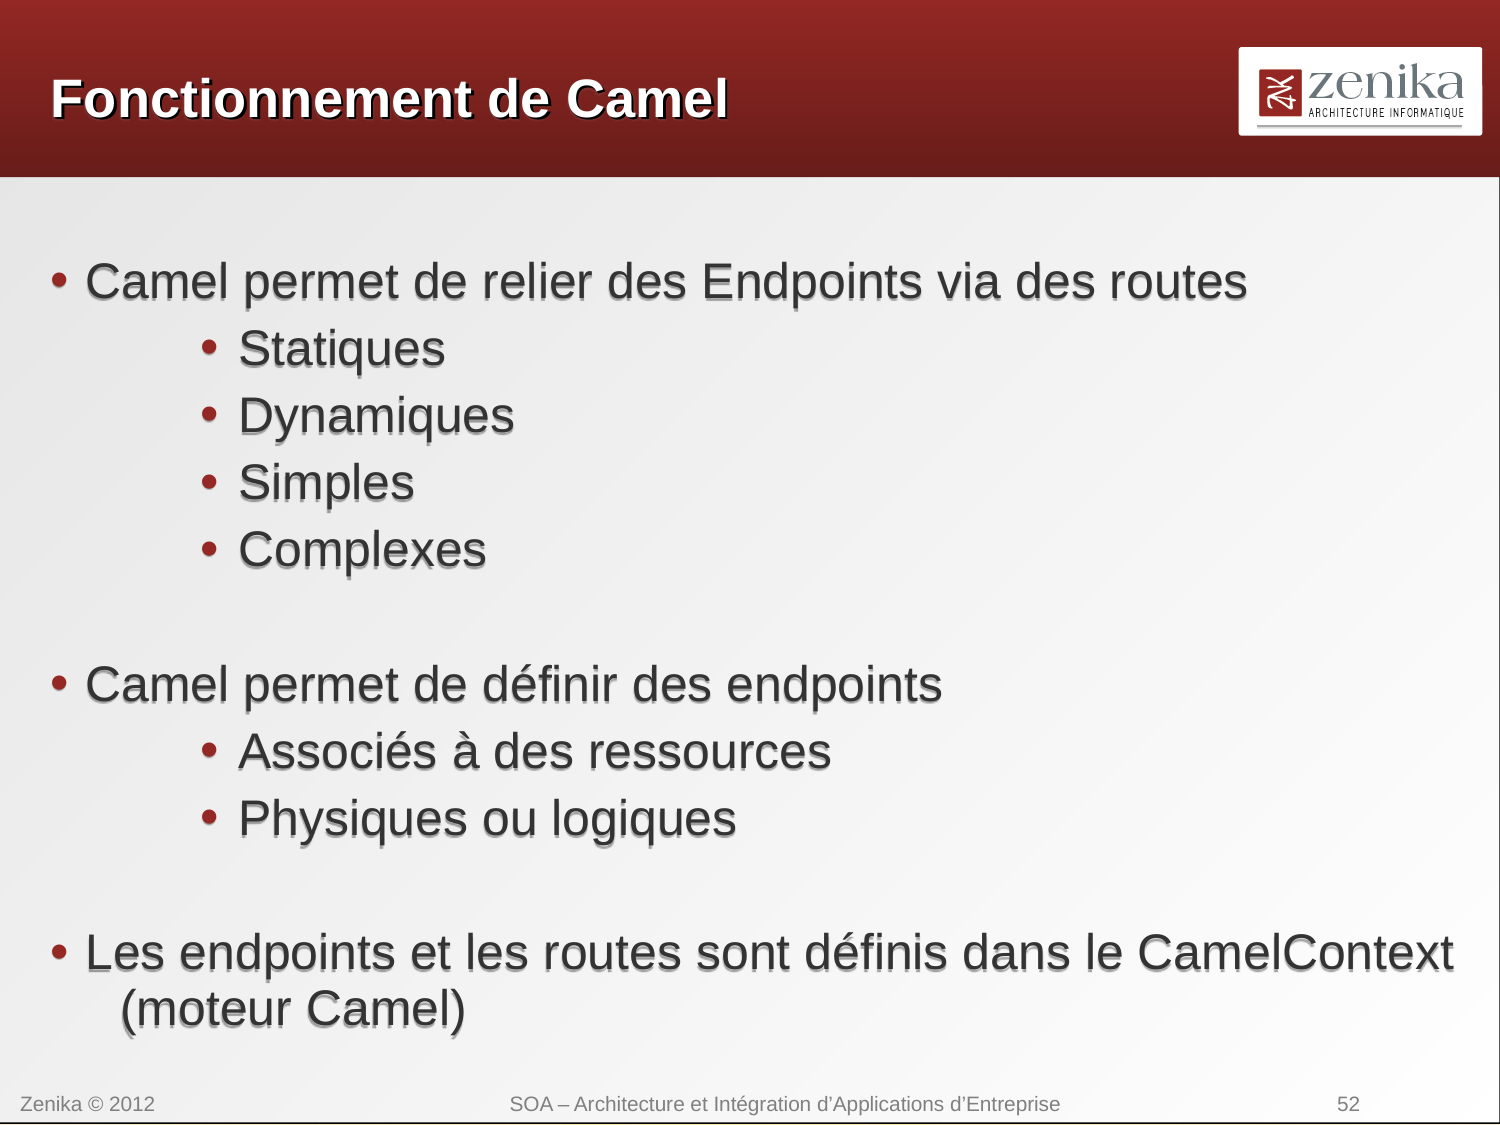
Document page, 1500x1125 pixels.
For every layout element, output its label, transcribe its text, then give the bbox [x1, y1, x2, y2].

subtitle Camel permet de relier des Endpoints via des routes Statiques Dynamiques Simples Complexes Camel permet de définir des endpoints Associés à des ressources Physiques ou logiques Les endpoints et les routes sont définis dans le CamelContext (moteur Camel) [50, 249, 1477, 1064]
title Fonctionnement de Camel [50, 22, 1206, 172]
